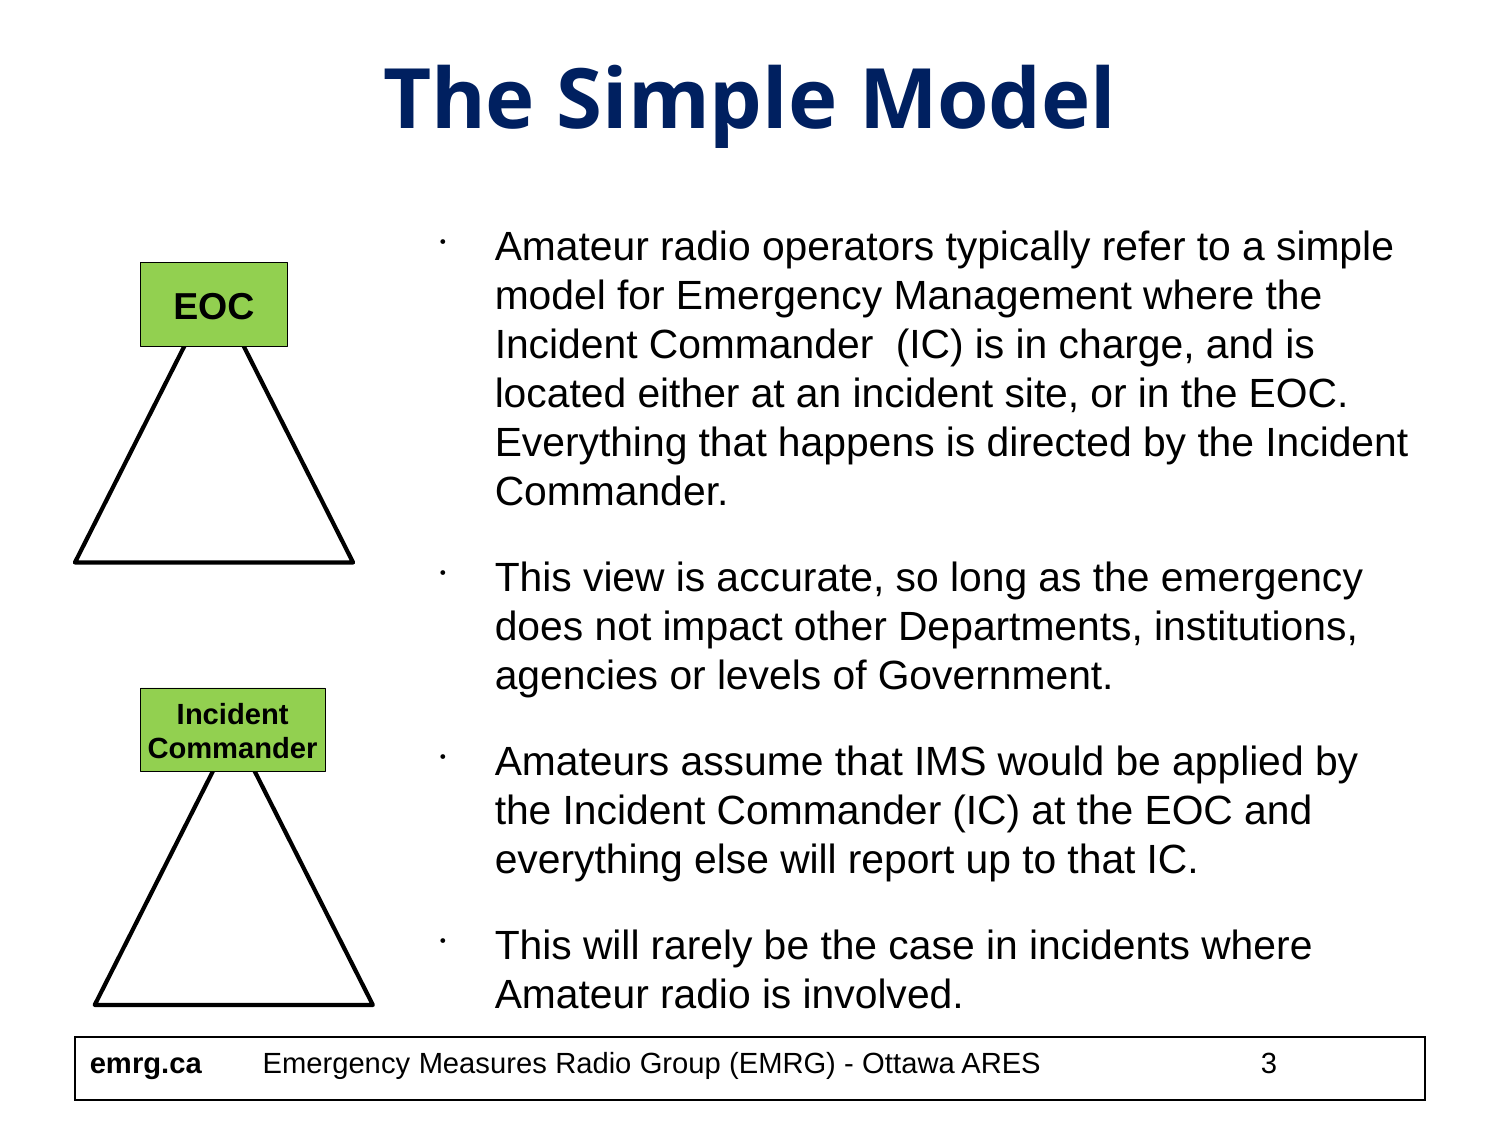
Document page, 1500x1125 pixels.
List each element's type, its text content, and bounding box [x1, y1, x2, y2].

text_box EOC [140, 262, 288, 347]
text_box Incident Commander [140, 687, 325, 772]
slide_number <number> [1246, 1037, 1425, 1103]
title The Simple Model [75, 37, 1425, 188]
footer Emergency Measures Radio Group (EMRG) - Ottawa ARES [247, 1037, 1238, 1103]
list Amateur radio operators typically refer to a simple model for Emergency Management where the Incident Commander (IC) is in charge, and is located either at an incident site, or in the EOC. Everything that happens is directed by the Incident Commander. This view is accurate, so long as the emergency does not impact other Departments, institutions, agencies or levels of Government. Amateurs assume that IMS would be applied by the Incident Commander (IC) at the EOC and everything else will report up to that IC. This will rarely be the case in incidents where Amateur radio is involved. [425, 212, 1425, 1030]
